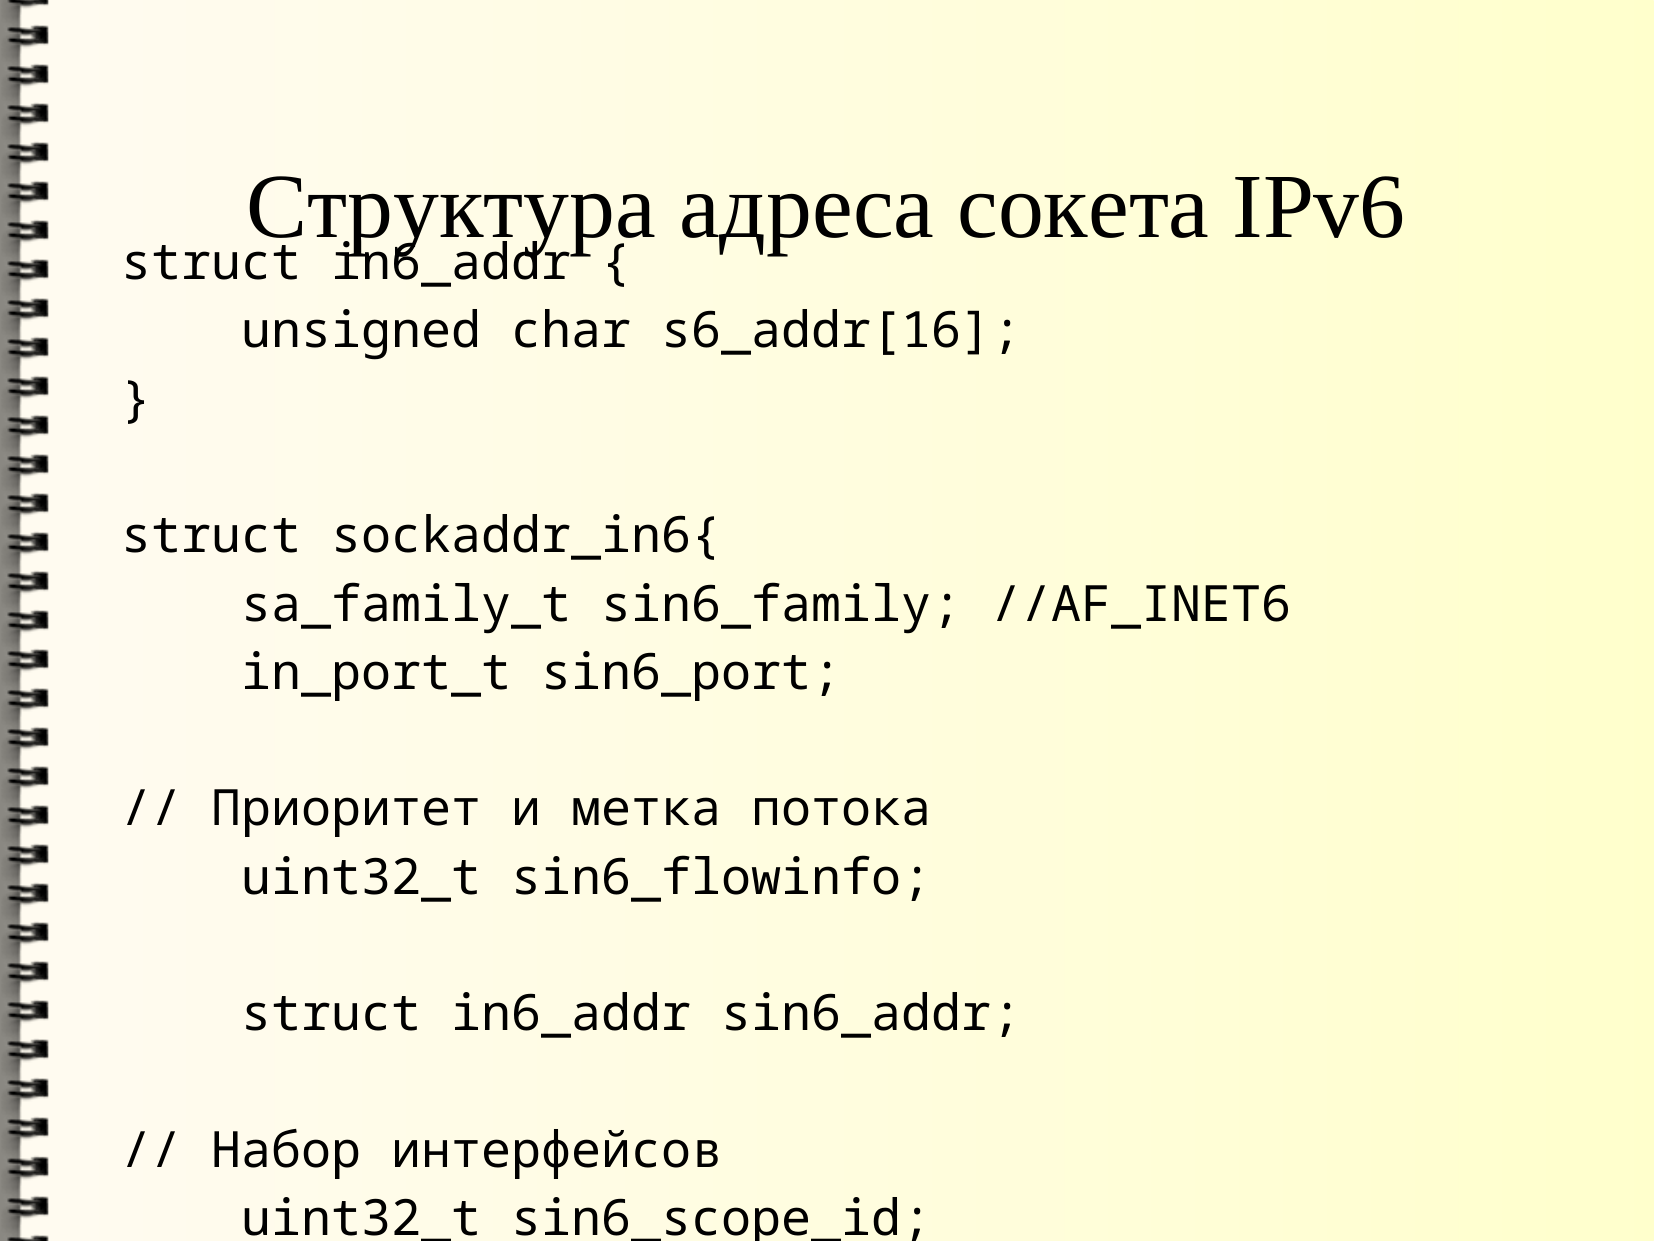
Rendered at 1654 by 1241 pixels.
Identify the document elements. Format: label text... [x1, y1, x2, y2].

subtitle struct in6_addr { unsigned char s6_addr[16]; } struct sockaddr_in6{ sa_family_t sin6_family; //AF_INET6 in_port_t sin6_port; // Приоритет и метка потока uint32_t sin6_flowinfo; struct in6_addr sin6_addr; // Набор интерфейсов uint32_t sin6_scope_id; } [121, 344, 1534, 1200]
title Структура адреса сокета IPv6 [121, 102, 1534, 311]
picture [0, 0, 421, 1241]
